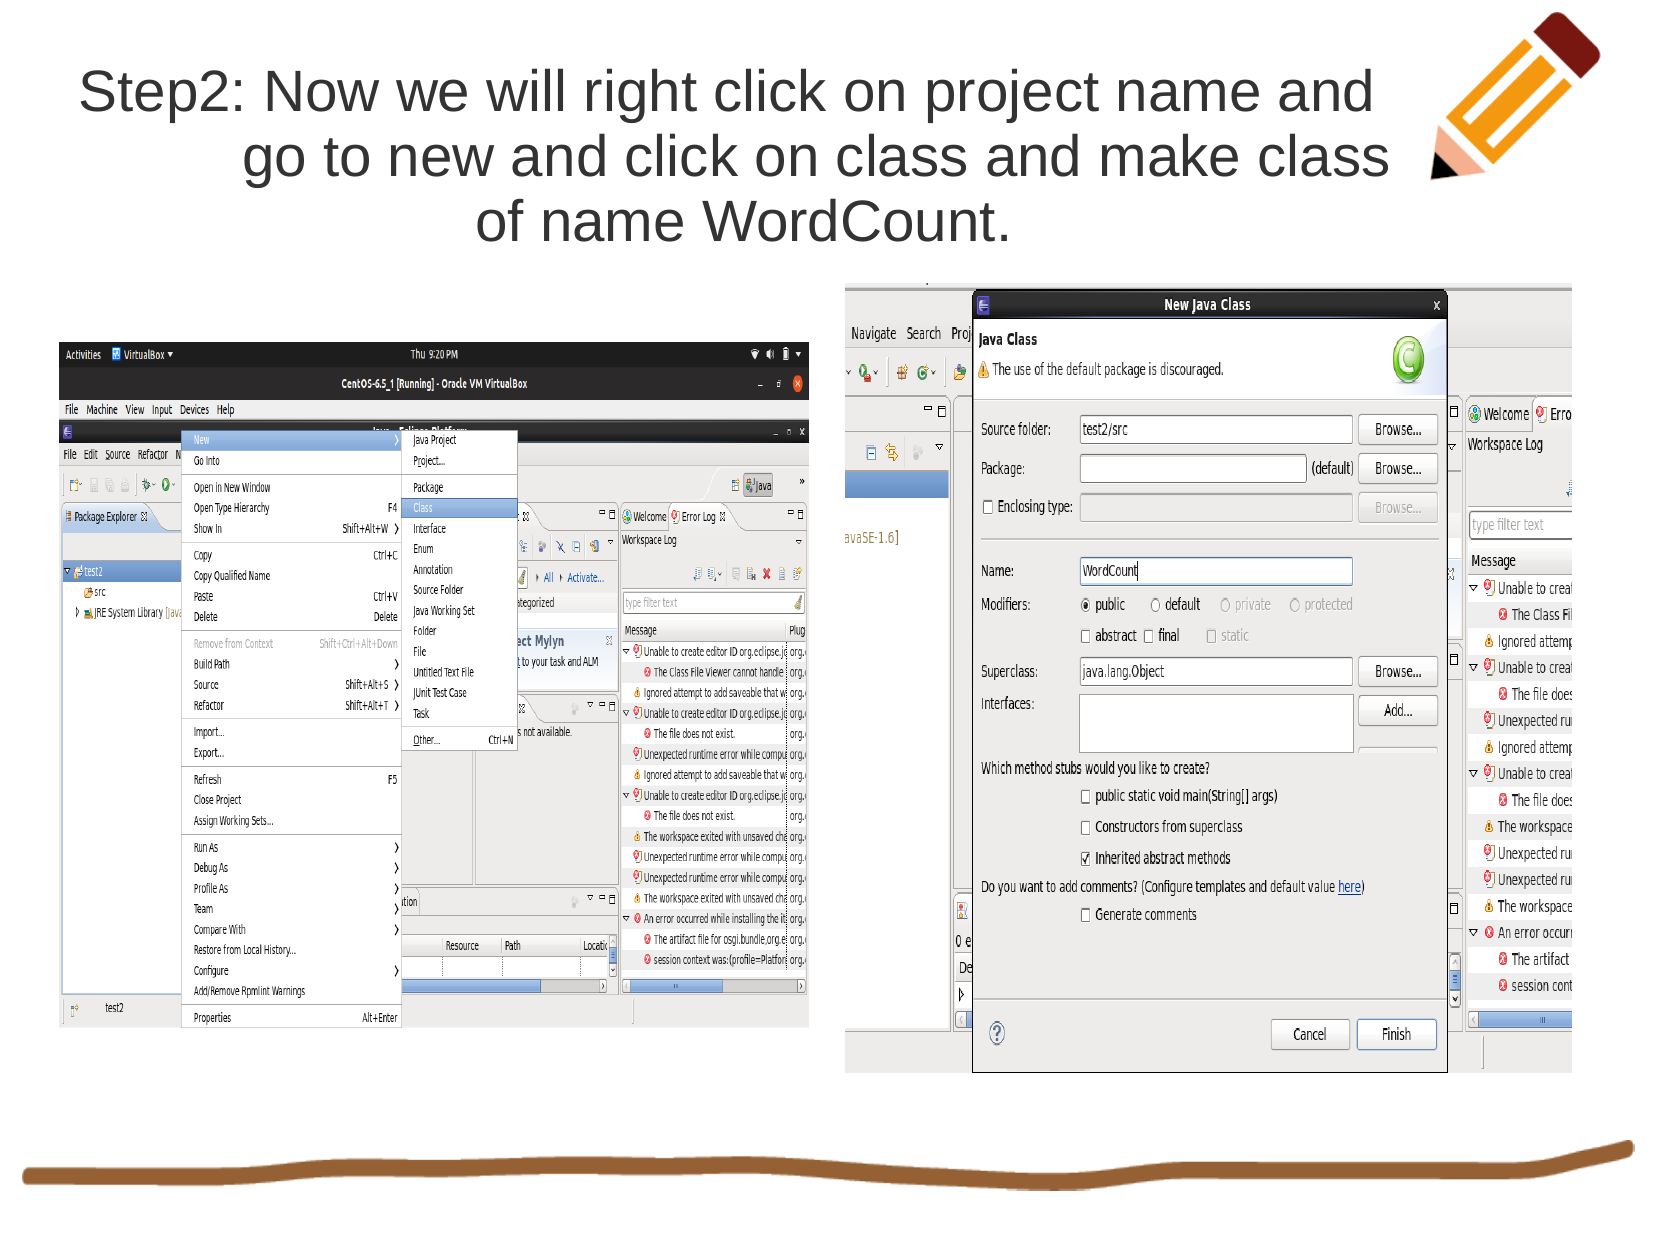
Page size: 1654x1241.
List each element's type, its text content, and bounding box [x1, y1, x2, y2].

picture [1430, 12, 1601, 181]
picture [59, 342, 809, 1028]
picture [845, 283, 1572, 1075]
title Step2: Now we will right click on project name and go to new and click on class and make class of name WordCount. [70, 59, 1418, 255]
picture [22, 1140, 1635, 1191]
